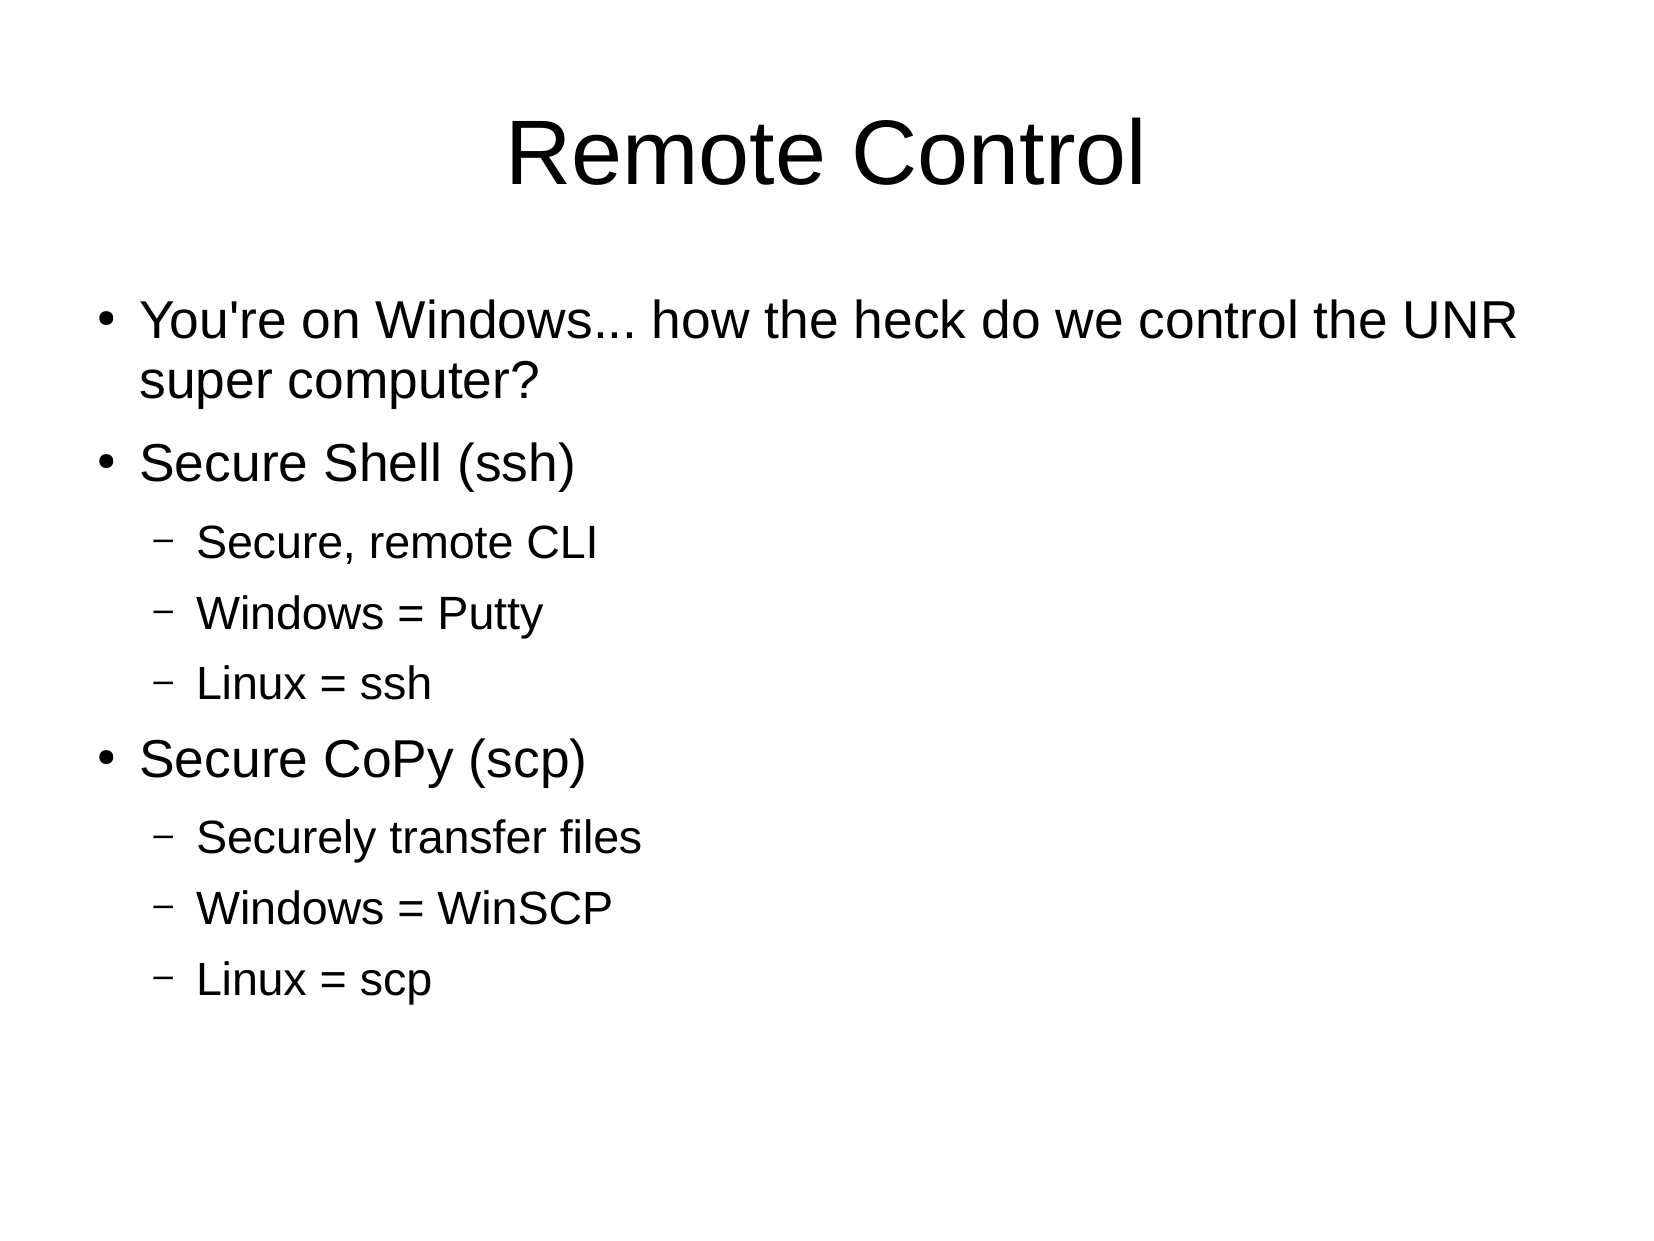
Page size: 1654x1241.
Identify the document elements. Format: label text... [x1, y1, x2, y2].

title Remote Control [82, 49, 1571, 257]
list You're on Windows... how the heck do we control the UNR super computer? Secure Shell (ssh) Secure, remote CLI Windows = Putty Linux = ssh Secure CoPy (scp) Securely transfer files Windows = WinSCP Linux = scp [82, 290, 1571, 1010]
